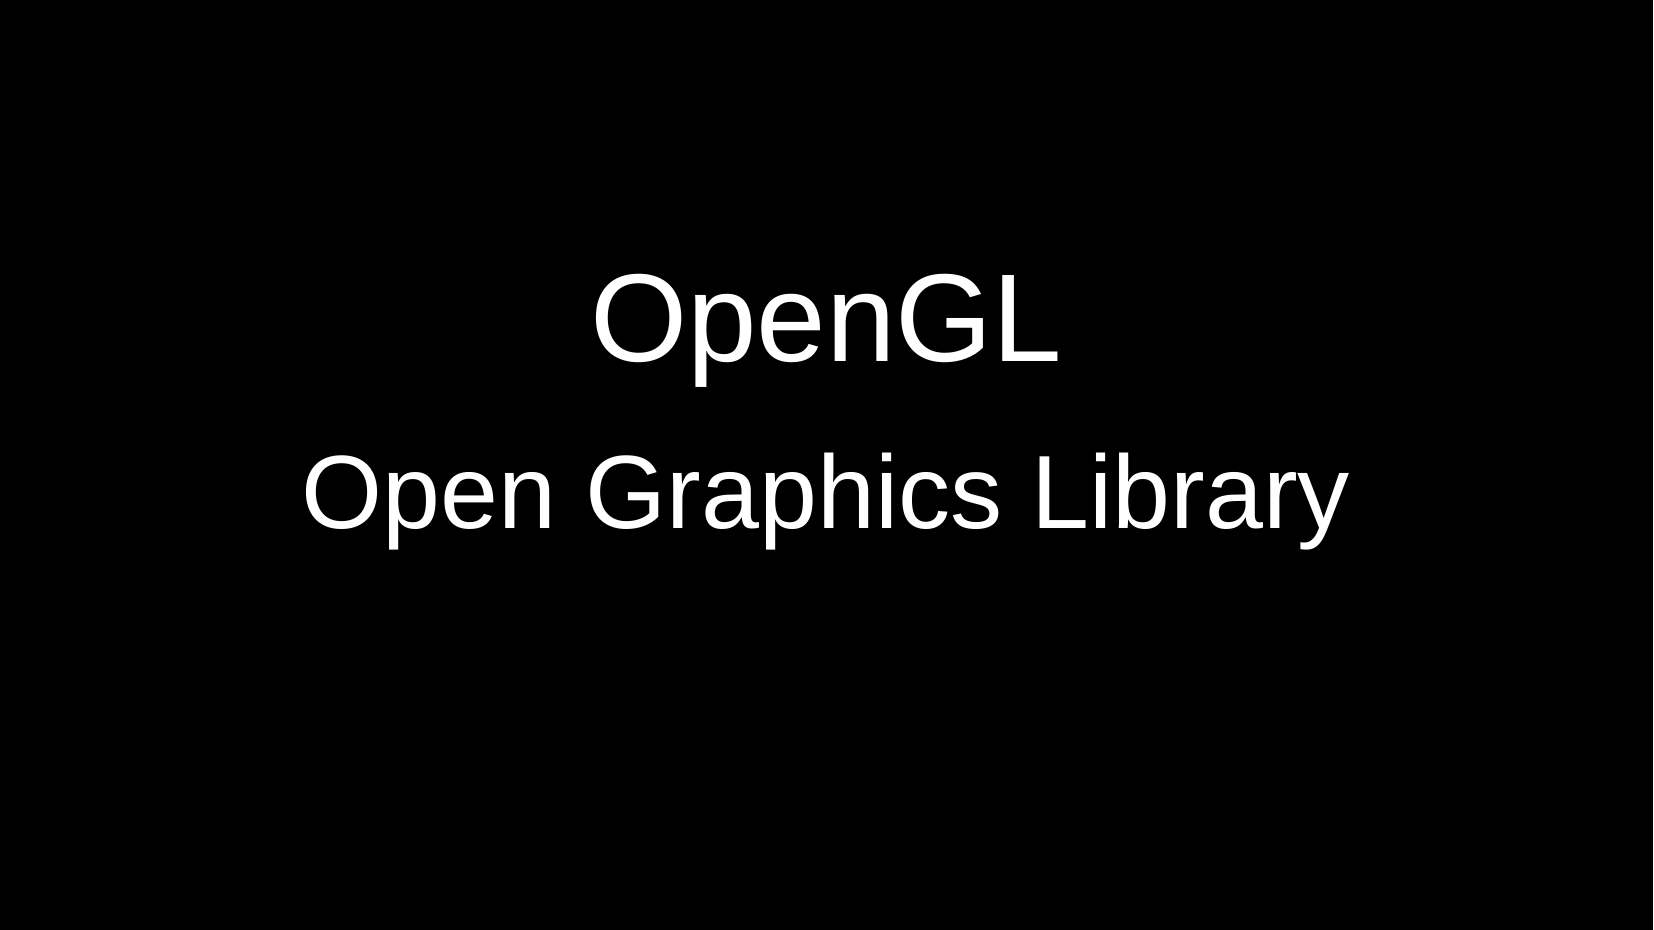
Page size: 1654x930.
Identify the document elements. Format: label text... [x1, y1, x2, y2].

title Open Graphics Library [82, 414, 1571, 571]
title OpenGL [82, 240, 1571, 396]
